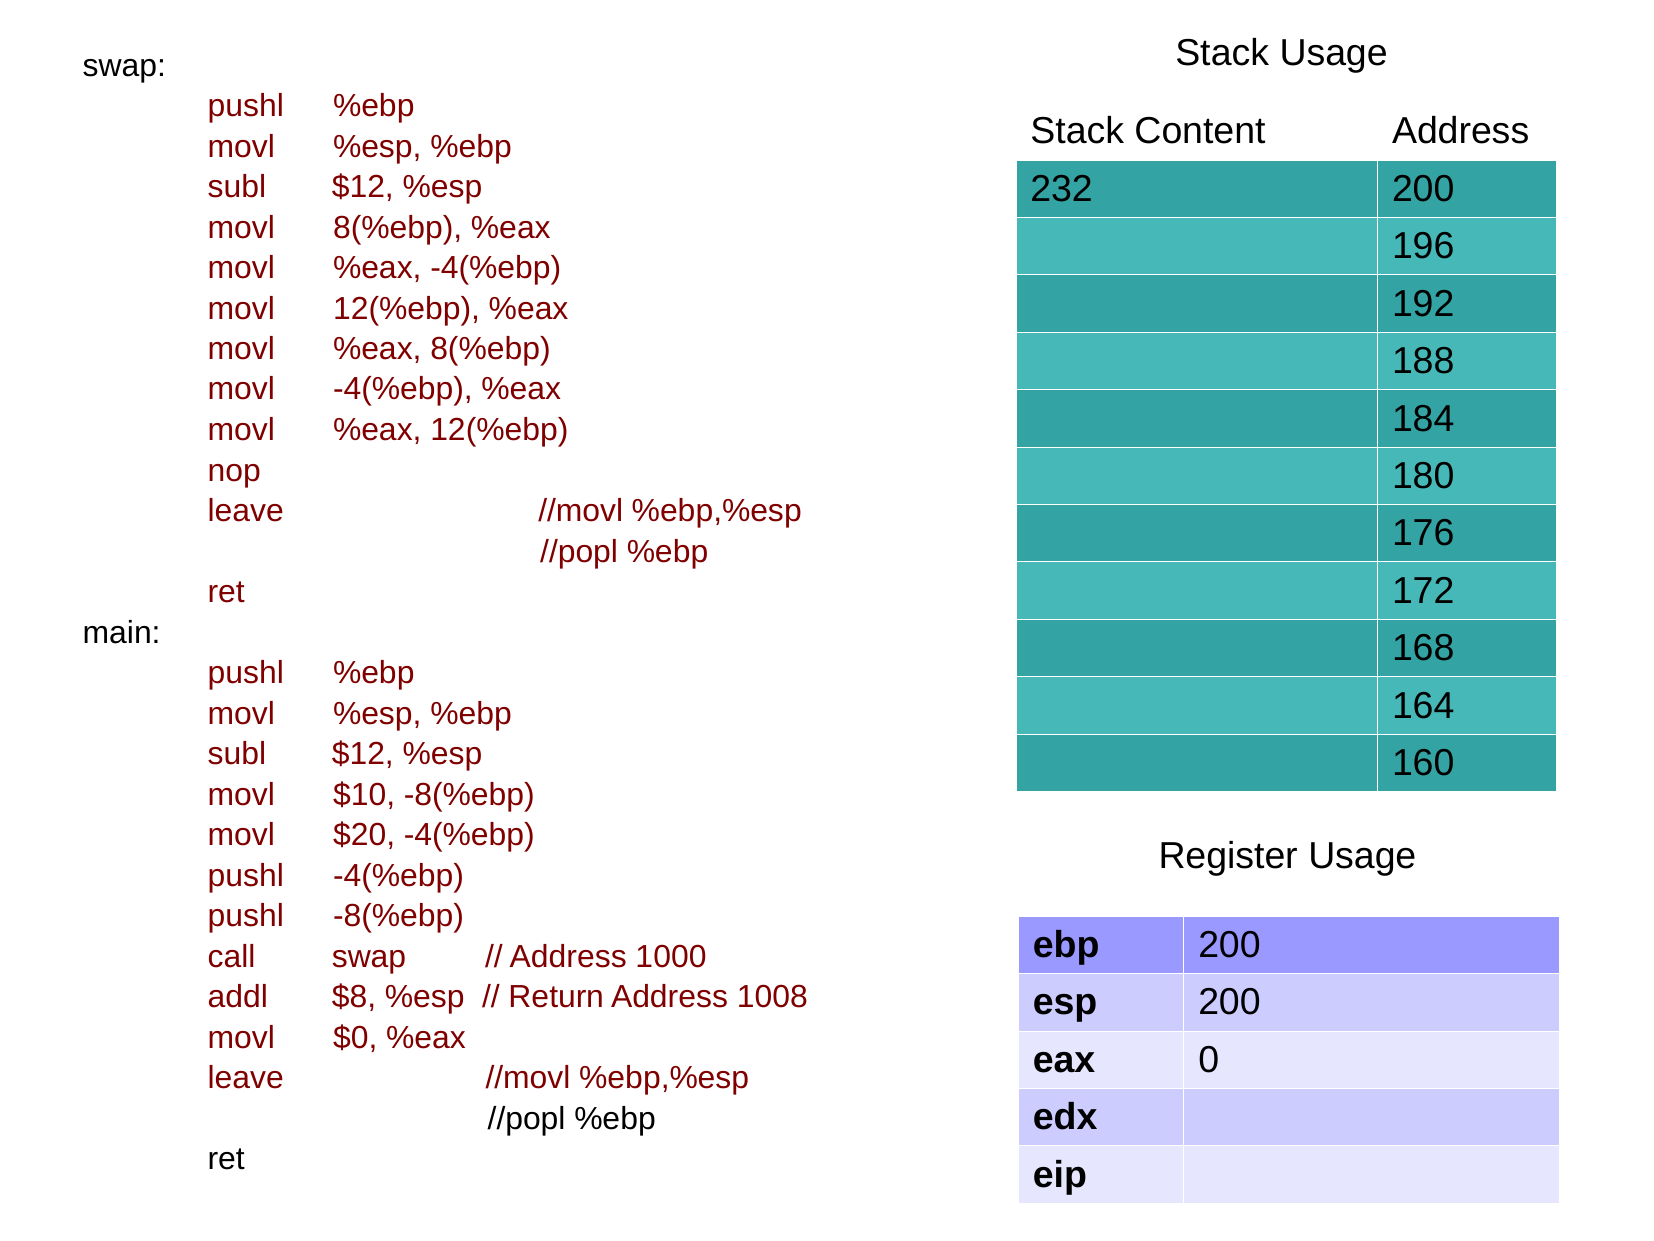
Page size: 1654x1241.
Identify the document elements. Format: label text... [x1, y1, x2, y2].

table_cell [1017, 333, 1377, 389]
table_cell [1184, 1146, 1559, 1203]
table_cell [1017, 390, 1377, 447]
table_cell [1017, 505, 1377, 561]
table_cell 0 [1184, 1032, 1559, 1088]
table_cell [1017, 735, 1377, 791]
table_cell [1017, 562, 1377, 619]
table_cell 164 [1378, 677, 1556, 734]
table_cell [1017, 620, 1377, 676]
table_header 200 [1184, 917, 1559, 973]
table_cell 180 [1378, 448, 1556, 504]
list swap: pushl %ebp movl %esp, %ebp subl $12, %esp movl 8(%ebp), %eax movl %eax, -4(%ebp) movl 12(%ebp), %eax movl %eax, 8(%ebp) movl -4(%ebp), %eax movl %eax, 12(%ebp) nop leave //movl %ebp,%esp //popl %ebp ret main: pushl %ebp movl %esp, %ebp subl $12, %esp movl $10, -8(%ebp) movl $20, -4(%ebp) pushl -4(%ebp) pushl -8(%ebp) call swap // Address 1000 addl $8, %esp // Return Address 1008 movl $0, %eax leave //movl %ebp,%esp //popl %ebp ret [82, 47, 969, 1182]
table_cell 232 [1017, 161, 1377, 217]
text_box Stack Usage [1009, 23, 1554, 81]
table_header Address [1378, 103, 1556, 160]
table_cell [1017, 677, 1377, 734]
table_cell [1017, 218, 1377, 274]
table_cell 172 [1378, 562, 1556, 619]
table_cell 176 [1378, 505, 1556, 561]
table_cell 200 [1378, 161, 1556, 217]
table_cell 160 [1378, 735, 1556, 791]
table_header Stack Content [1017, 103, 1377, 160]
table_cell 200 [1184, 974, 1559, 1031]
table_cell 192 [1378, 275, 1556, 332]
table_cell 196 [1378, 218, 1556, 274]
table_header ebp [1019, 917, 1183, 973]
table_cell [1017, 275, 1377, 332]
table_cell edx [1019, 1089, 1183, 1145]
table_cell 168 [1378, 620, 1556, 676]
text_box Register Usage [1015, 826, 1560, 884]
table_cell 188 [1378, 333, 1556, 389]
table_cell [1184, 1089, 1559, 1145]
table_cell 184 [1378, 390, 1556, 447]
table_cell esp [1019, 974, 1183, 1031]
table_cell eip [1019, 1146, 1183, 1203]
table_cell eax [1019, 1032, 1183, 1088]
table_cell [1017, 448, 1377, 504]
